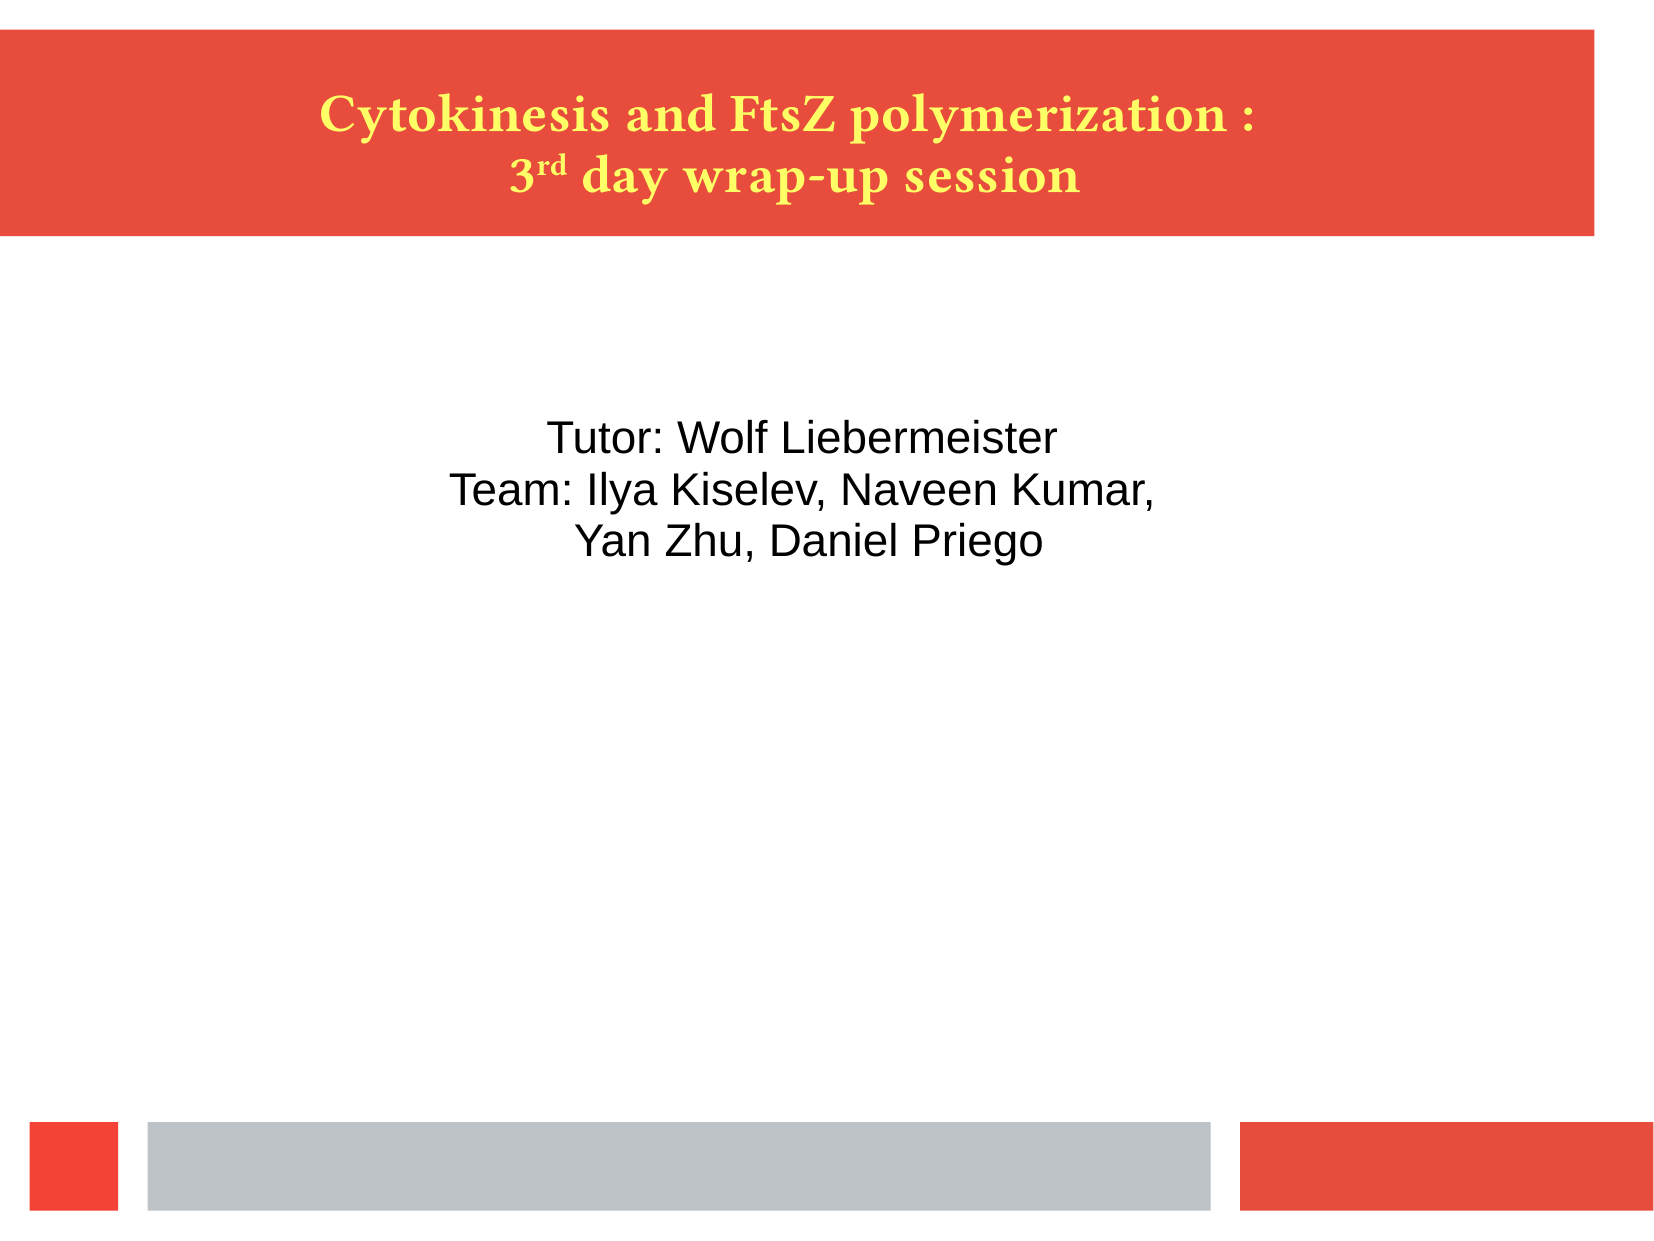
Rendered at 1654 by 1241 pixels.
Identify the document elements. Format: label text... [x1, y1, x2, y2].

text_box Tutor: Wolf Liebermeister Team: Ilya Kiselev, Naveen Kumar, Yan Zhu, Daniel Priego [90, 405, 1516, 646]
text_box Cytokinesis and FtsZ polymerization : 3rd day wrap-up session [195, 75, 1396, 278]
